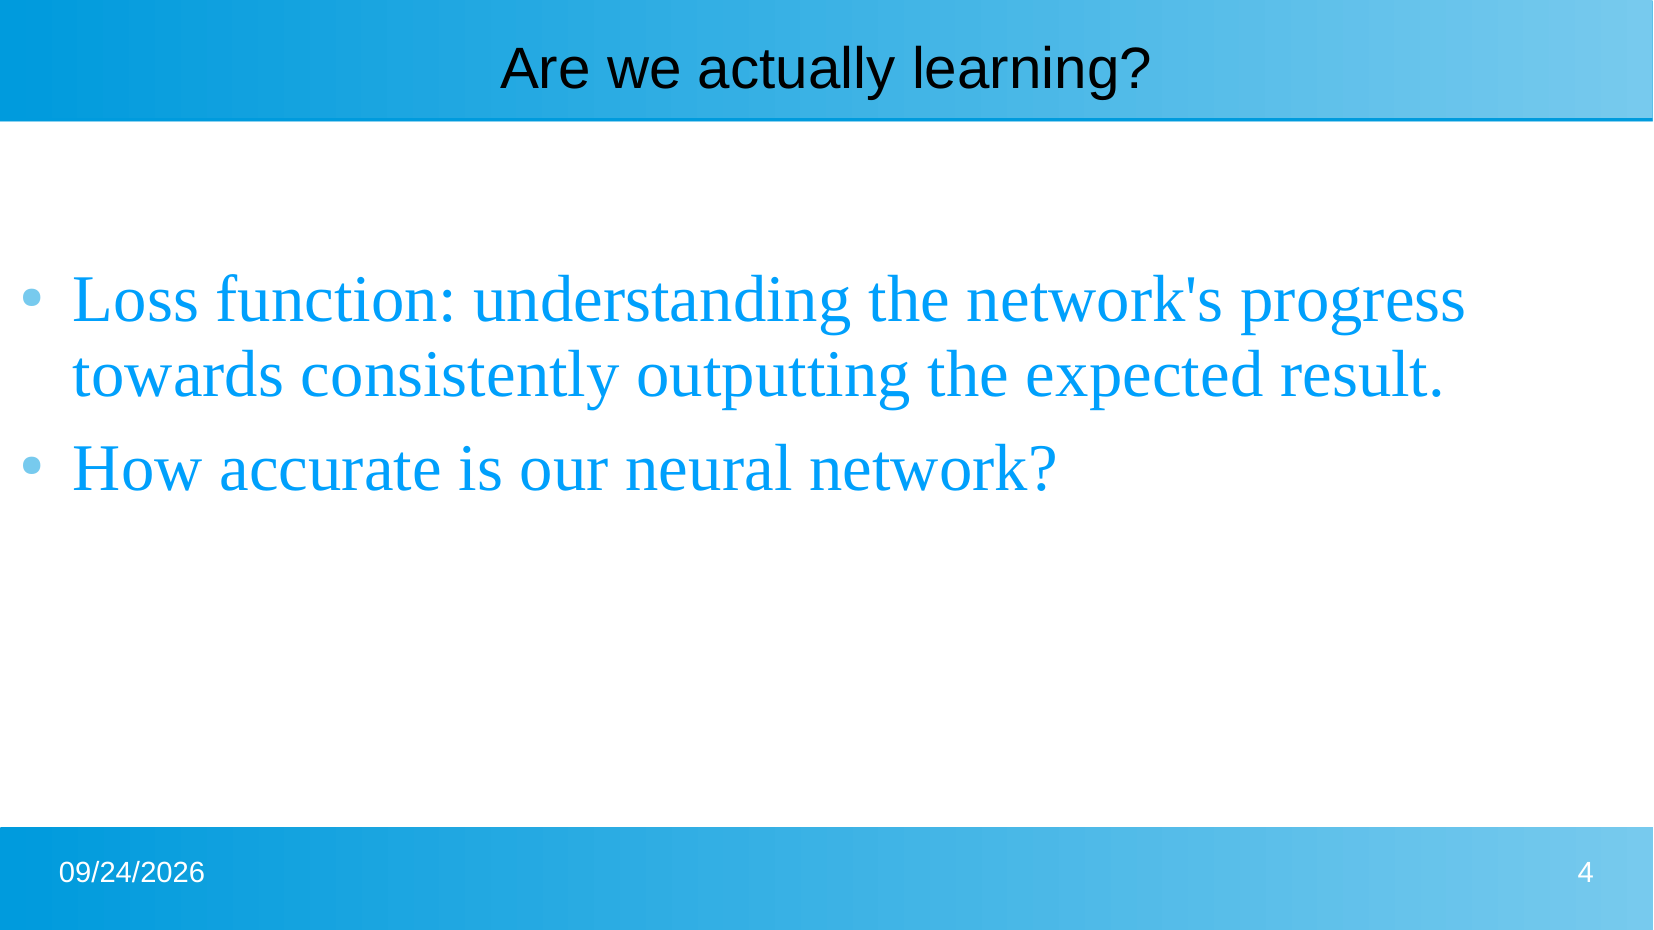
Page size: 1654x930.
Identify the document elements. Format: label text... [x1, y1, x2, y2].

list Loss function: understanding the network's progress towards consistently outputting the expected result. How accurate is our neural network? [2, 262, 1612, 930]
title Are we actually learning? [58, 29, 1594, 108]
